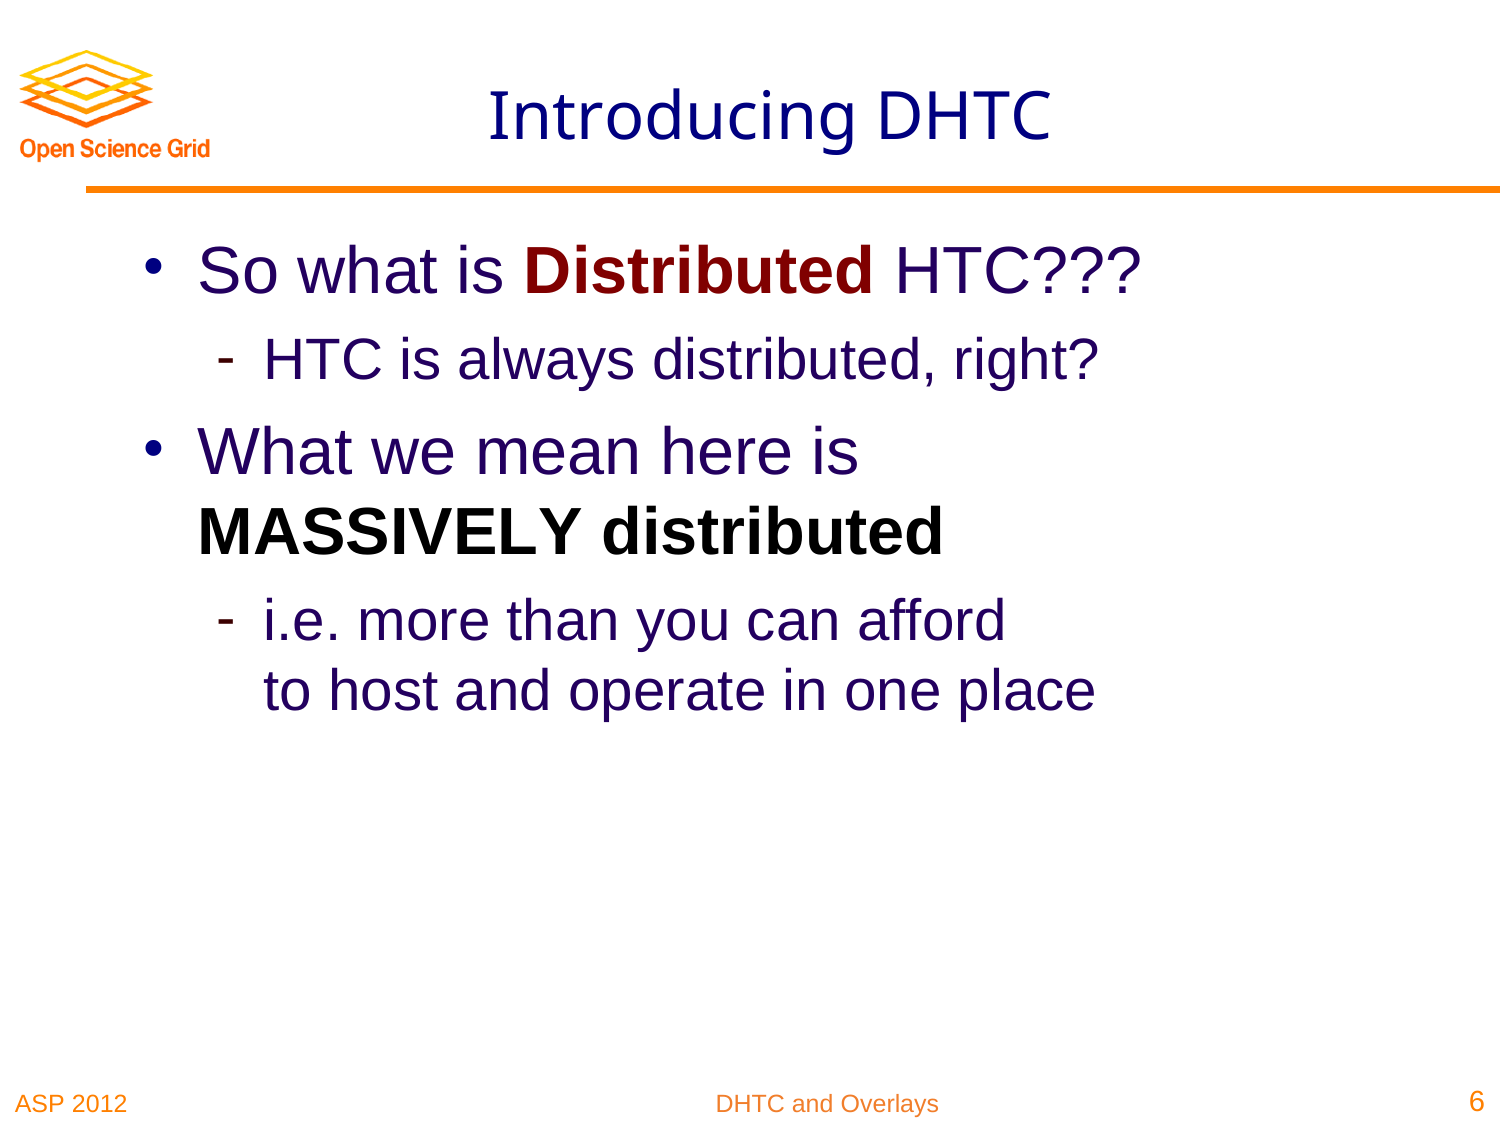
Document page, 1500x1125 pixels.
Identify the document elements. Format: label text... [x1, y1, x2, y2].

title Introducing DHTC [201, 18, 1342, 207]
text_box <number> [1431, 1050, 1500, 1125]
list So what is Distributed HTC??? HTC is always distributed, right? What we mean here is MASSIVELY distributed i.e. more than you can afford to host and operate in one place [127, 218, 1463, 1019]
picture [0, 27, 201, 179]
